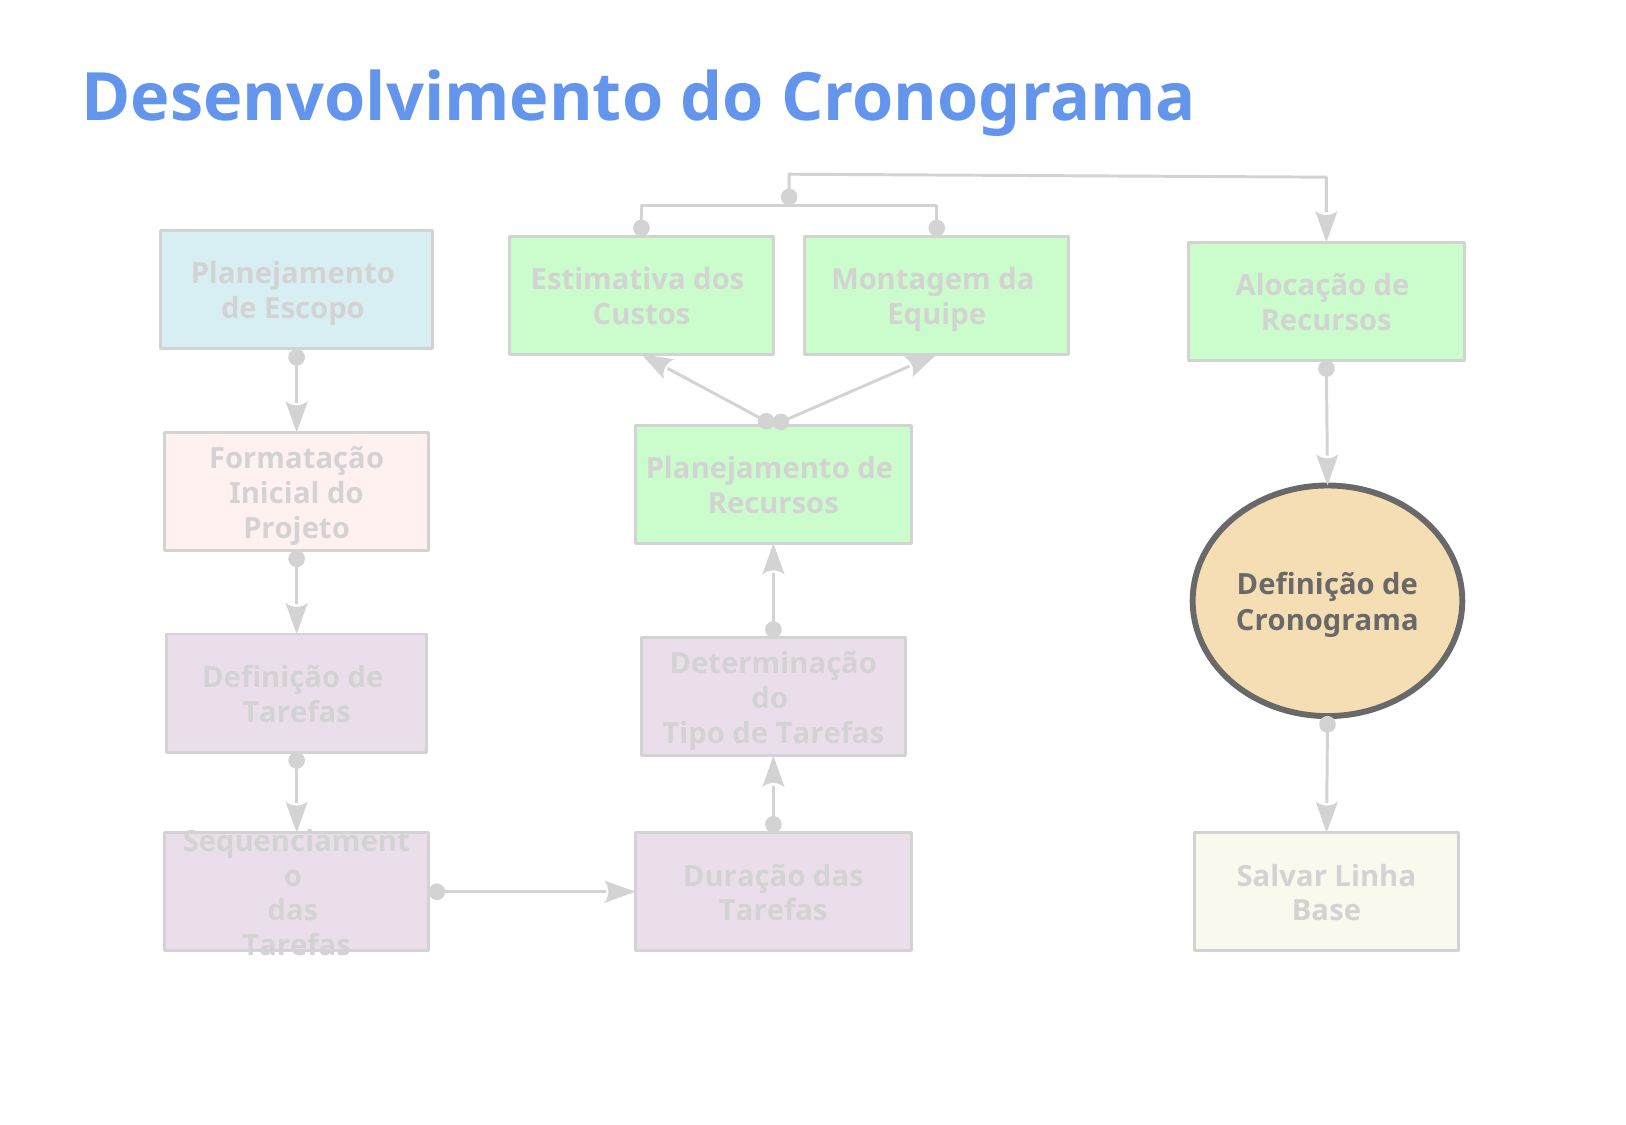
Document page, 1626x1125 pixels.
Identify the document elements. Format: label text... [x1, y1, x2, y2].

text_box Sequenciamento das Tarefas [164, 832, 429, 951]
title Desenvolvimento do Cronograma [81, 13, 1544, 174]
text_box Alocação de Recursos [1188, 242, 1465, 361]
text_box Formatação Inicial do Projeto [164, 432, 429, 551]
text_box Planejamento de Escopo [160, 230, 433, 349]
text_box Definição de Tarefas [166, 634, 427, 753]
text_box Determinação do Tipo de Tarefas [641, 637, 906, 756]
text_box Montagem da Equipe [804, 236, 1069, 355]
text_box Salvar Linha Base [1194, 832, 1459, 951]
text_box Duração das Tarefas [635, 832, 912, 951]
text_box Estimativa dos Custos [509, 236, 774, 355]
text_box Planejamento de Recursos [635, 425, 912, 544]
text_box Definição de Cronograma [1192, 485, 1463, 717]
